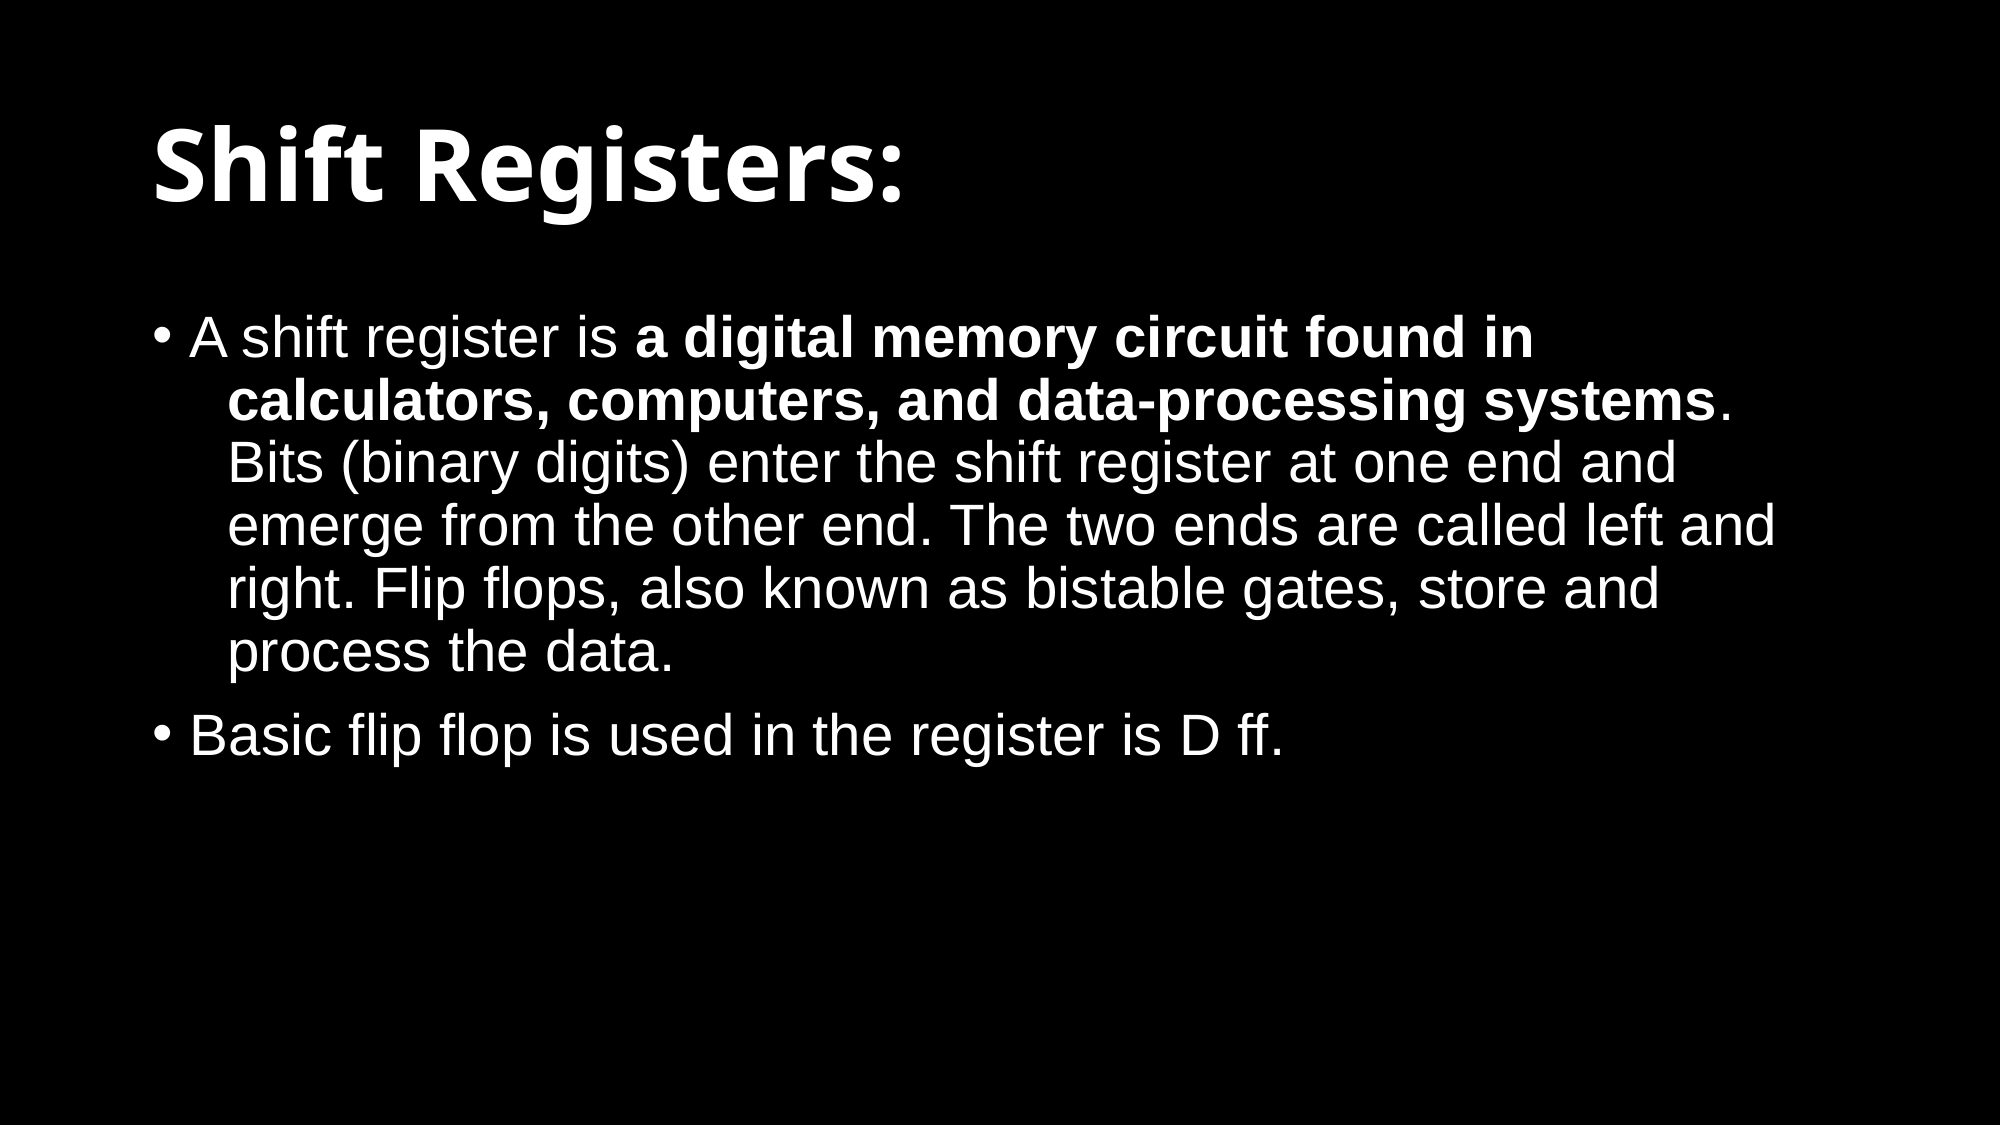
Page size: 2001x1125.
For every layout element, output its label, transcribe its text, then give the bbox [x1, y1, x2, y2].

title Shift Registers: [137, 59, 1863, 278]
list A shift register is a digital memory circuit found in calculators, computers, and data-processing systems. Bits (binary digits) enter the shift register at one end and emerge from the other end. The two ends are called left and right. Flip flops, also known as bistable gates, store and process the data. Basic flip flop is used in the register is D ff. [137, 299, 1863, 1014]
